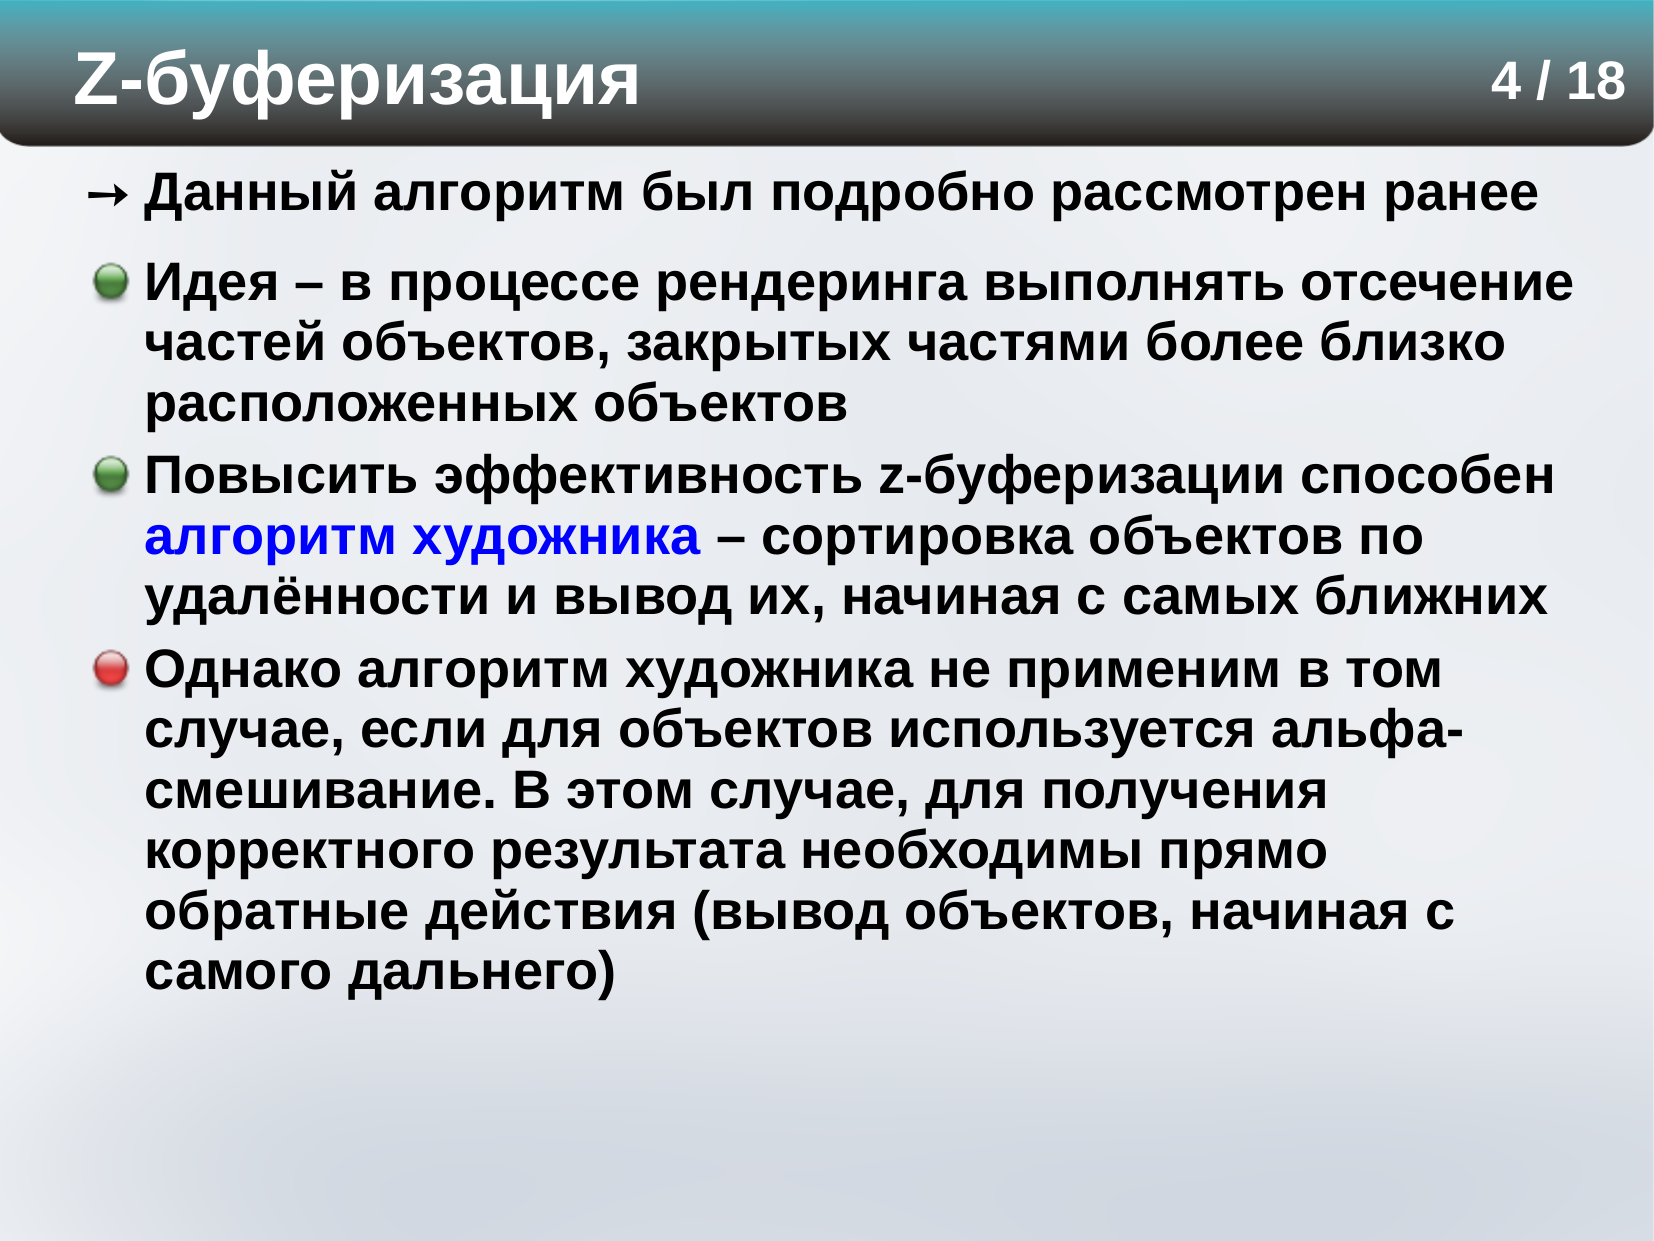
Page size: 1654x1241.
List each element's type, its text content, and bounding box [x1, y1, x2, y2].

picture [0, 0, 1654, 1241]
text_box <номер> / 18 [1476, 42, 1654, 179]
text_box Данный алгоритм был подробно рассмотрен ранее Идея – в процессе рендеринга выполнять отсечение частей объектов, закрытых частями более близко расположенных объектов Повысить эффективность z-буферизации способен алгоритм художника – сортировка объектов по удалённости и вывод их, начиная с самых ближних Однако алгоритм художника не применим в том случае, если для объектов используется альфа-смешивание. В этом случае, для получения корректного результата необходимы прямо обратные действия (вывод объектов, начиная с самого дальнего) [70, 153, 1625, 1009]
text_box Z-буферизация [59, 29, 1418, 129]
